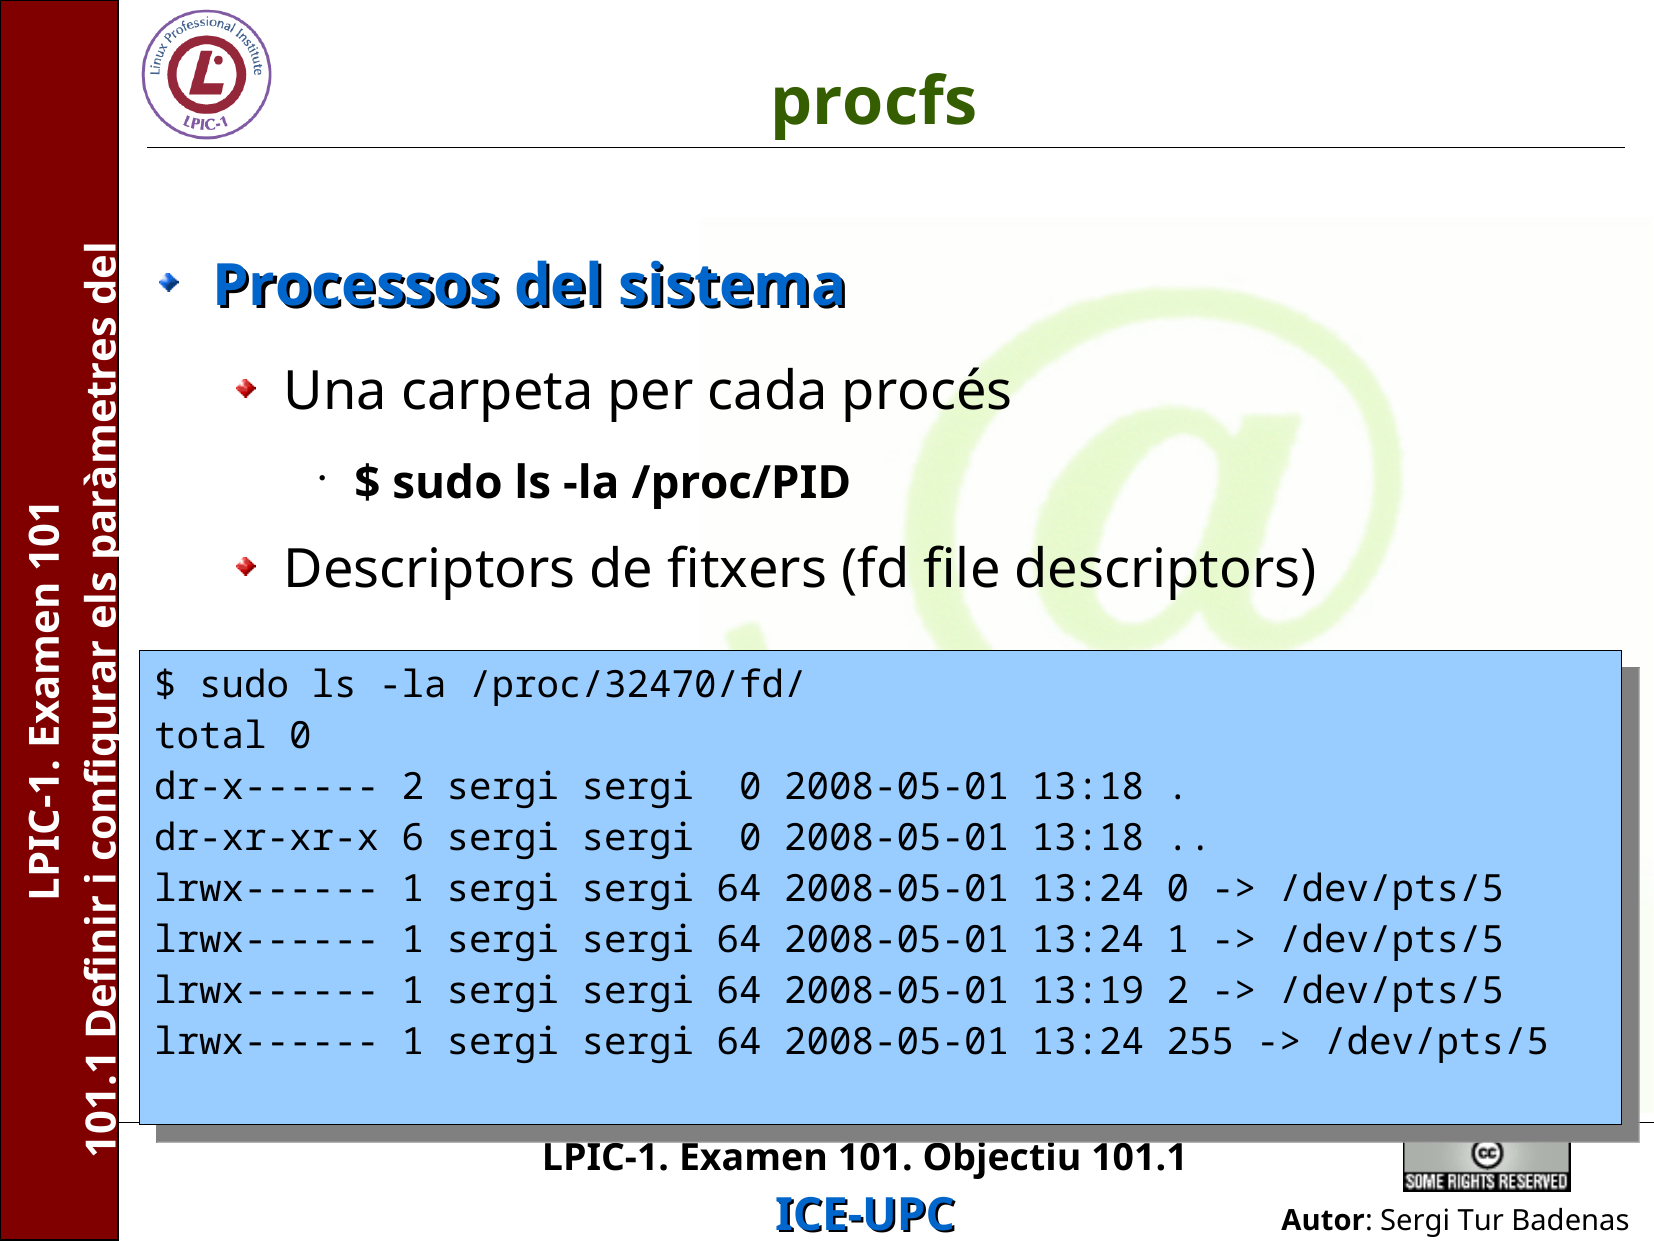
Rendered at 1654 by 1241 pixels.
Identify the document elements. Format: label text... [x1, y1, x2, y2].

picture [1403, 1143, 1571, 1192]
title procfs [129, 55, 1619, 142]
list Processos del sistema Una carpeta per cada procés $ sudo ls -la /proc/PID Descriptors de fitxers (fd file descriptors) [141, 242, 1630, 667]
picture [700, 217, 1654, 1113]
text_box $ sudo ls -la /proc/32470/fd/ total 0 dr-x------ 2 sergi sergi 0 2008-05-01 13:18 . dr-xr-xr-x 6 sergi sergi 0 2008-05-01 13:18 .. lrwx------ 1 sergi sergi 64 2008-05-01 13:24 0 -> /dev/pts/5 lrwx------ 1 sergi sergi 64 2008-05-01 13:24 1 -> /dev/pts/5 lrwx------ 1 sergi sergi 64 2008-05-01 13:19 2 -> /dev/pts/5 lrwx------ 1 sergi sergi 64 2008-05-01 13:24 255 -> /dev/pts/5 [139, 650, 1622, 1003]
picture [135, 5, 277, 55]
